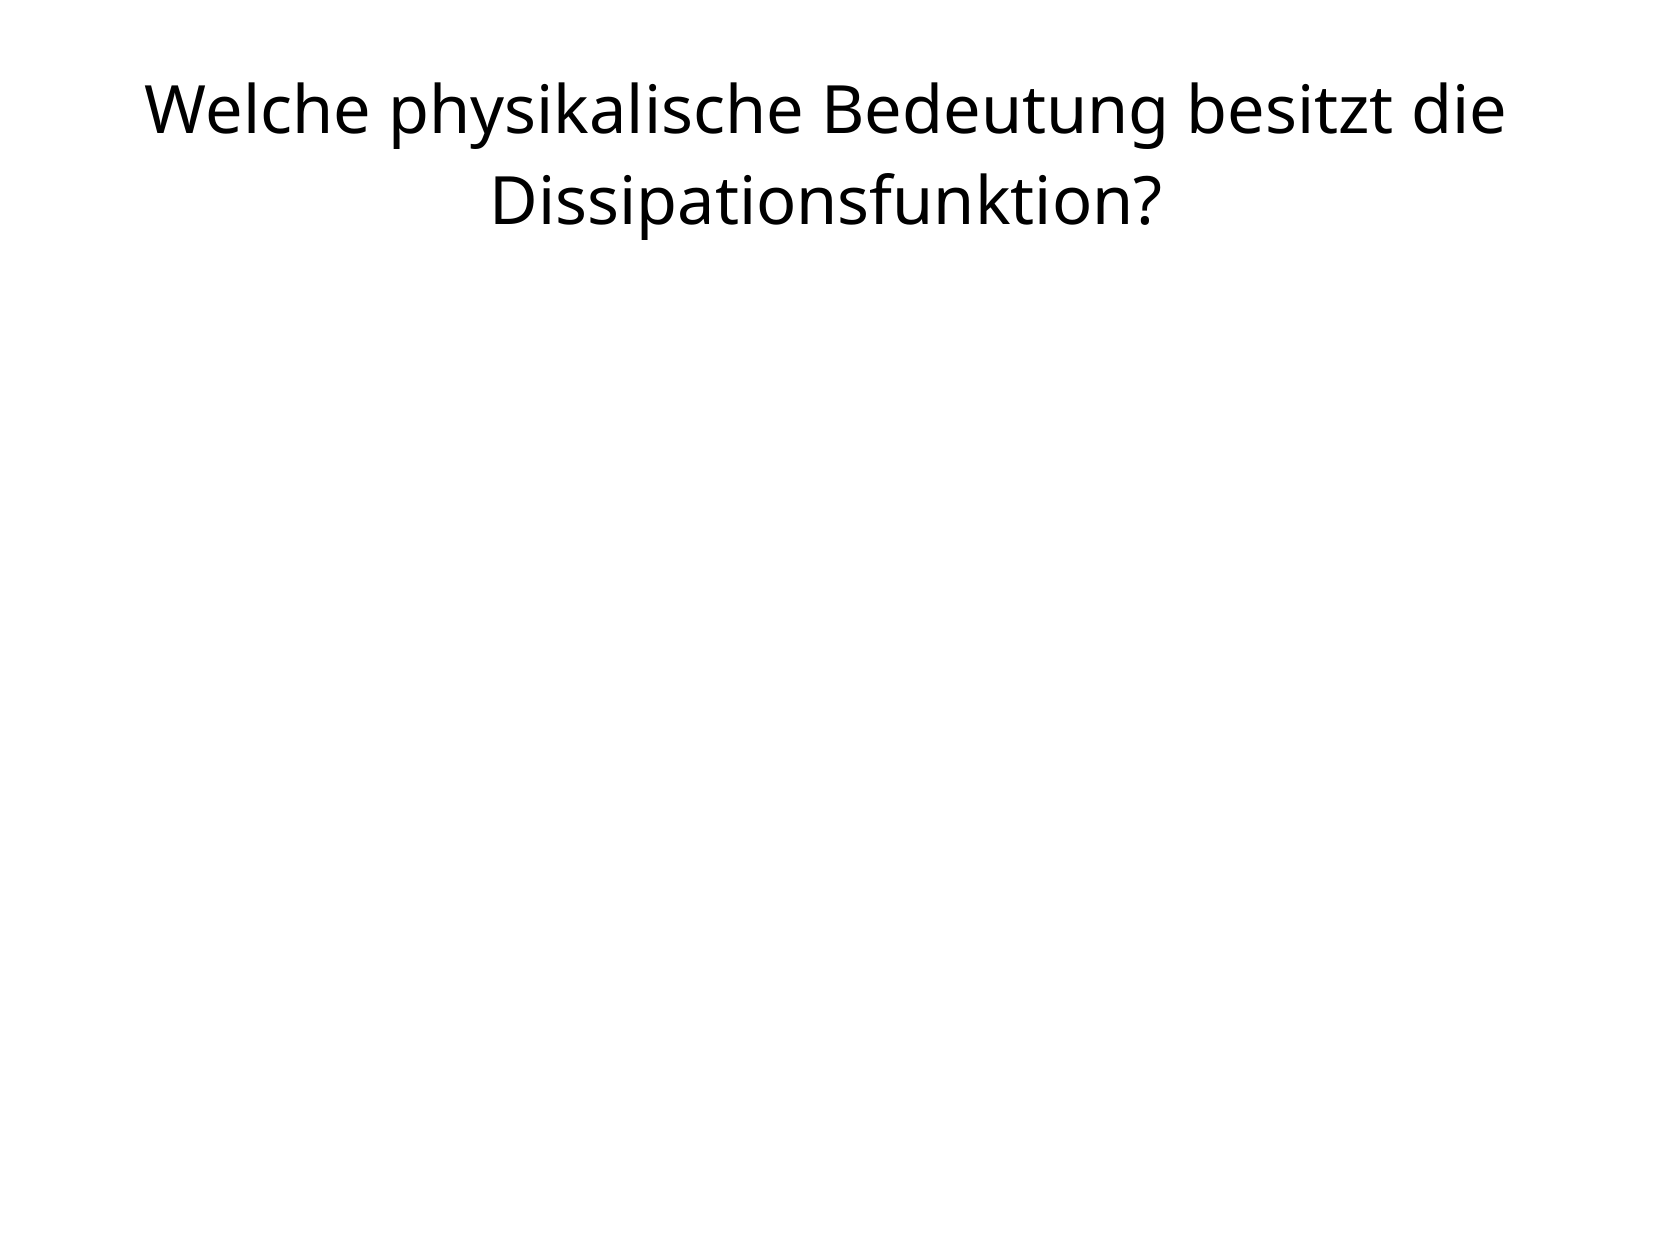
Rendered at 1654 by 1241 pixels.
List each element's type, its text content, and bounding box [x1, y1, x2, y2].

title Welche physikalische Bedeutung besitzt die Dissipationsfunktion? [82, 49, 1571, 257]
